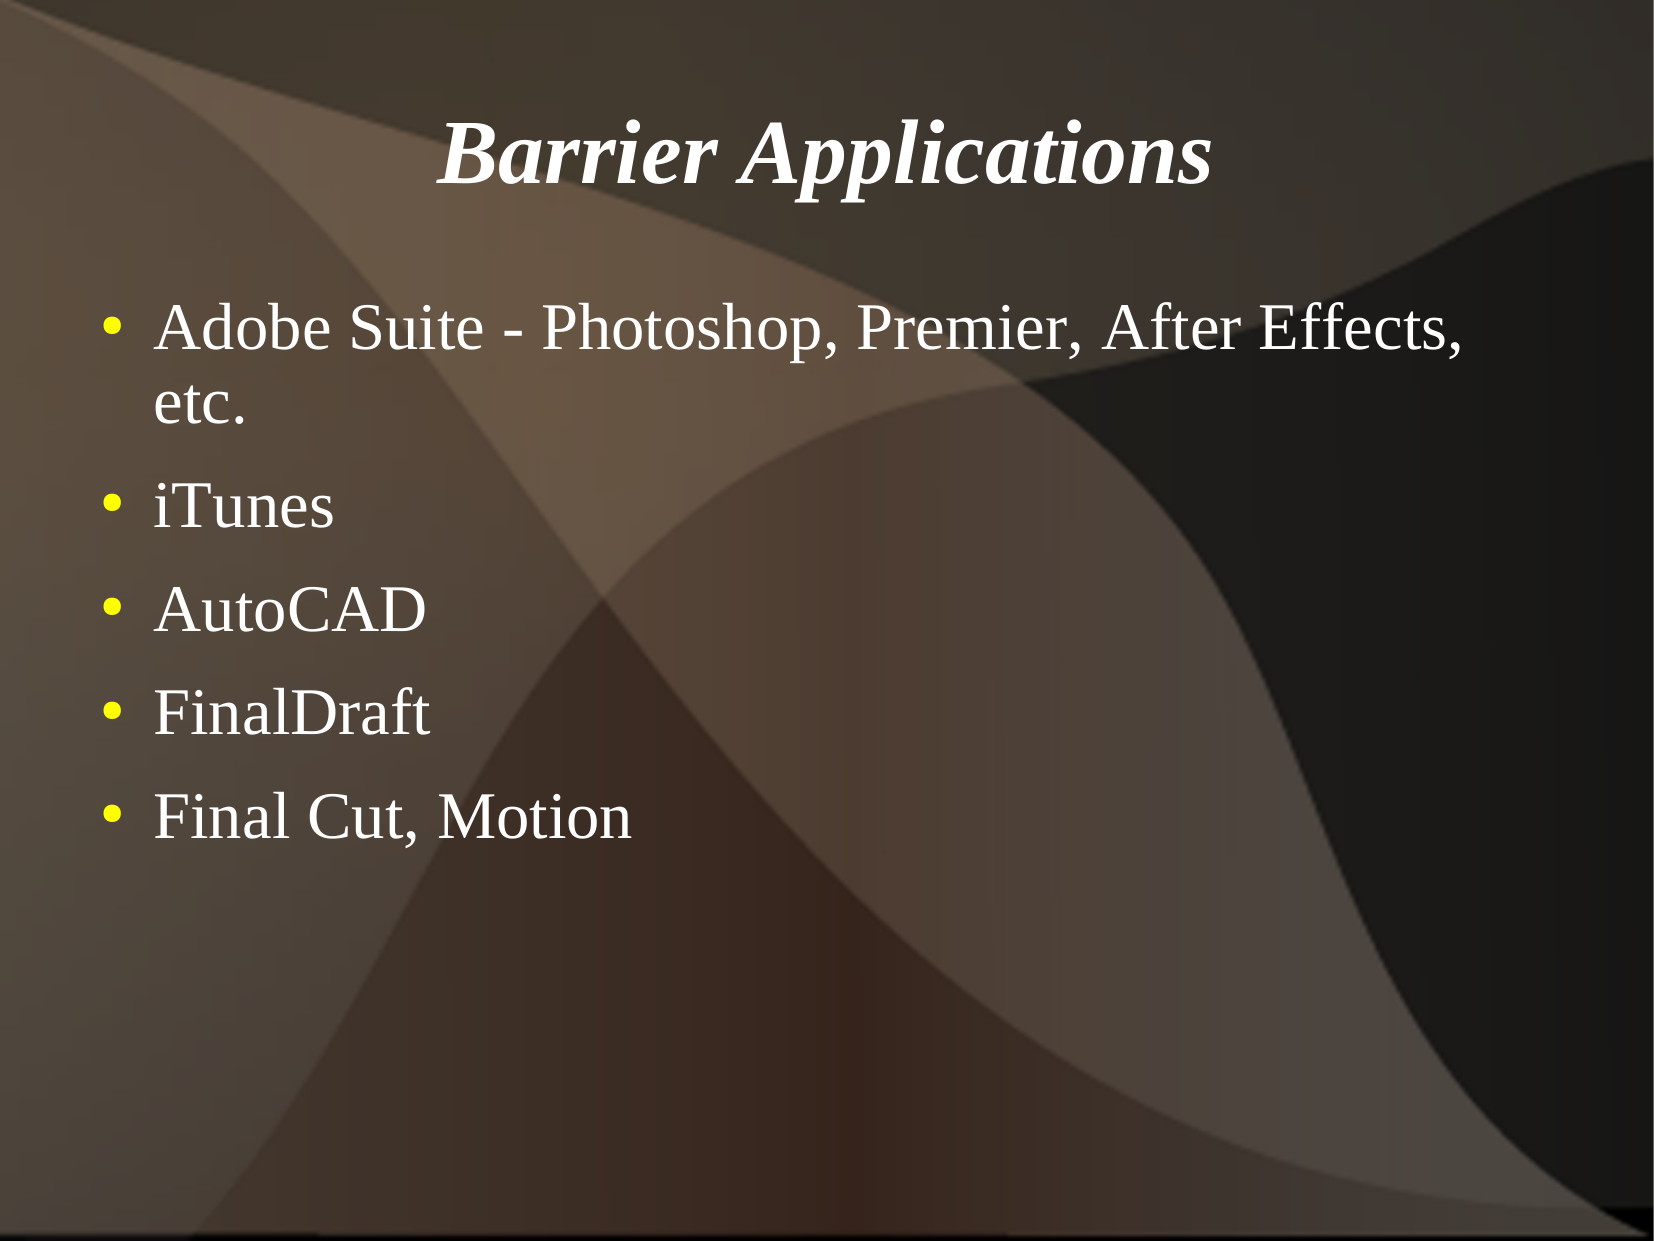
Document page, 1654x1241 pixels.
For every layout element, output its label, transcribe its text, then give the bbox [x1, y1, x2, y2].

picture [0, 0, 1654, 1241]
title Barrier Applications [82, 49, 1571, 257]
list Adobe Suite - Photoshop, Premier, After Effects, etc. iTunes AutoCAD FinalDraft Final Cut, Motion [82, 290, 1571, 1109]
